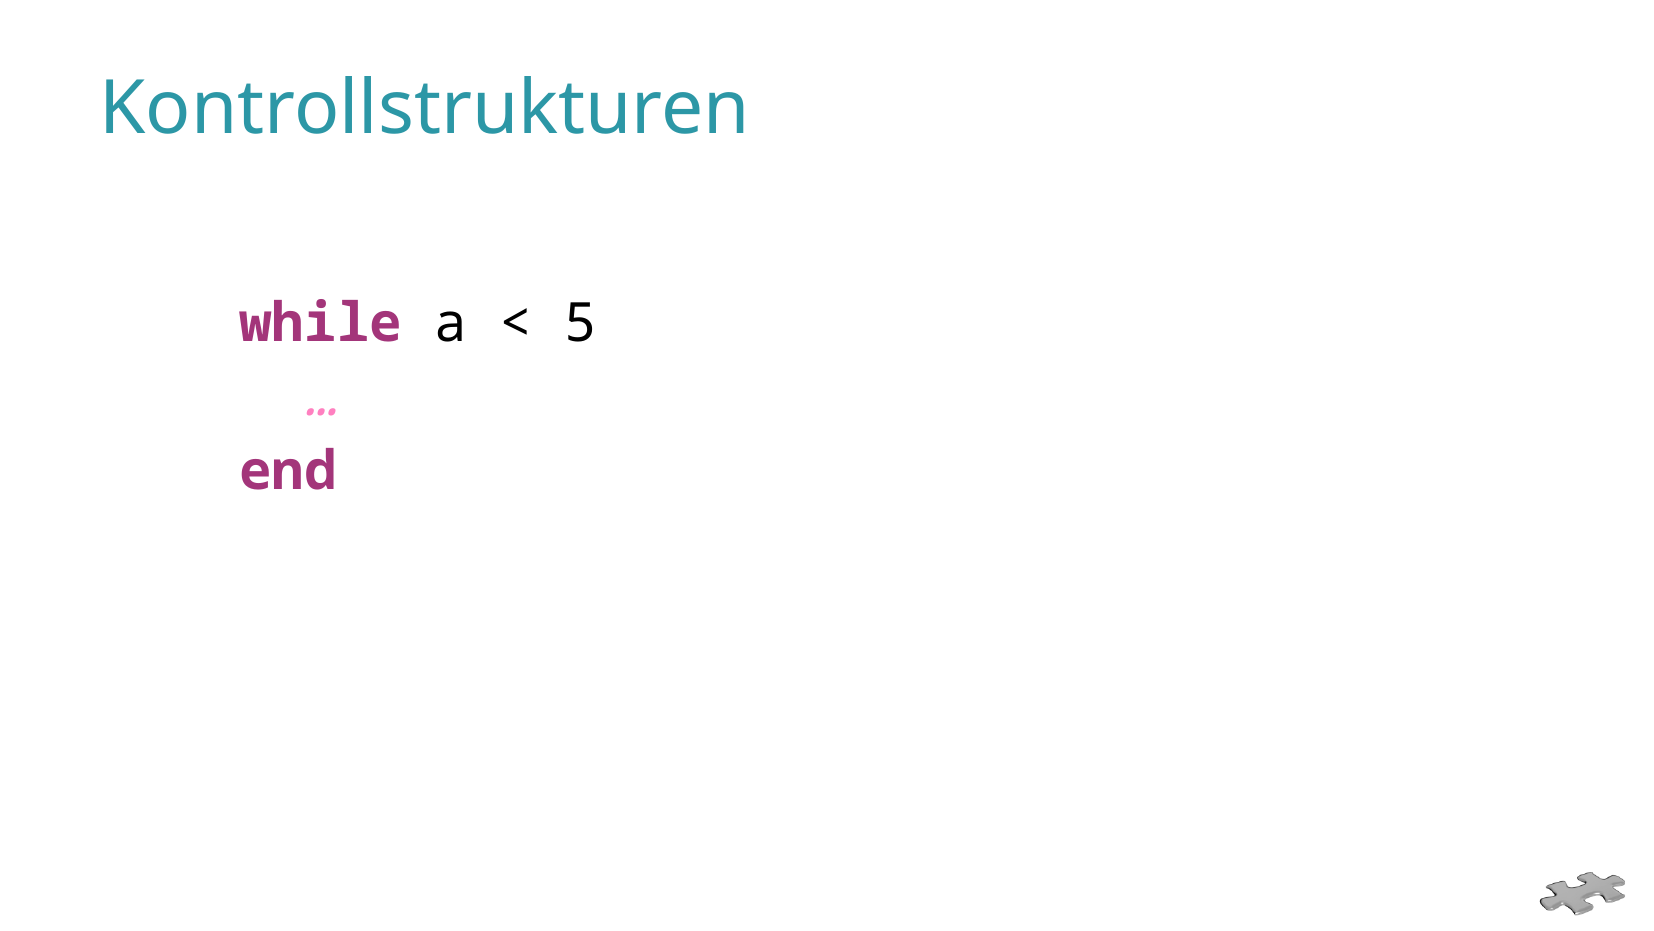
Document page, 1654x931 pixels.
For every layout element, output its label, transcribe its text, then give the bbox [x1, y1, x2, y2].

picture [1539, 871, 1626, 916]
text_box while a < 5 … end [233, 283, 1376, 473]
title Kontrollstrukturen [99, 54, 1535, 154]
